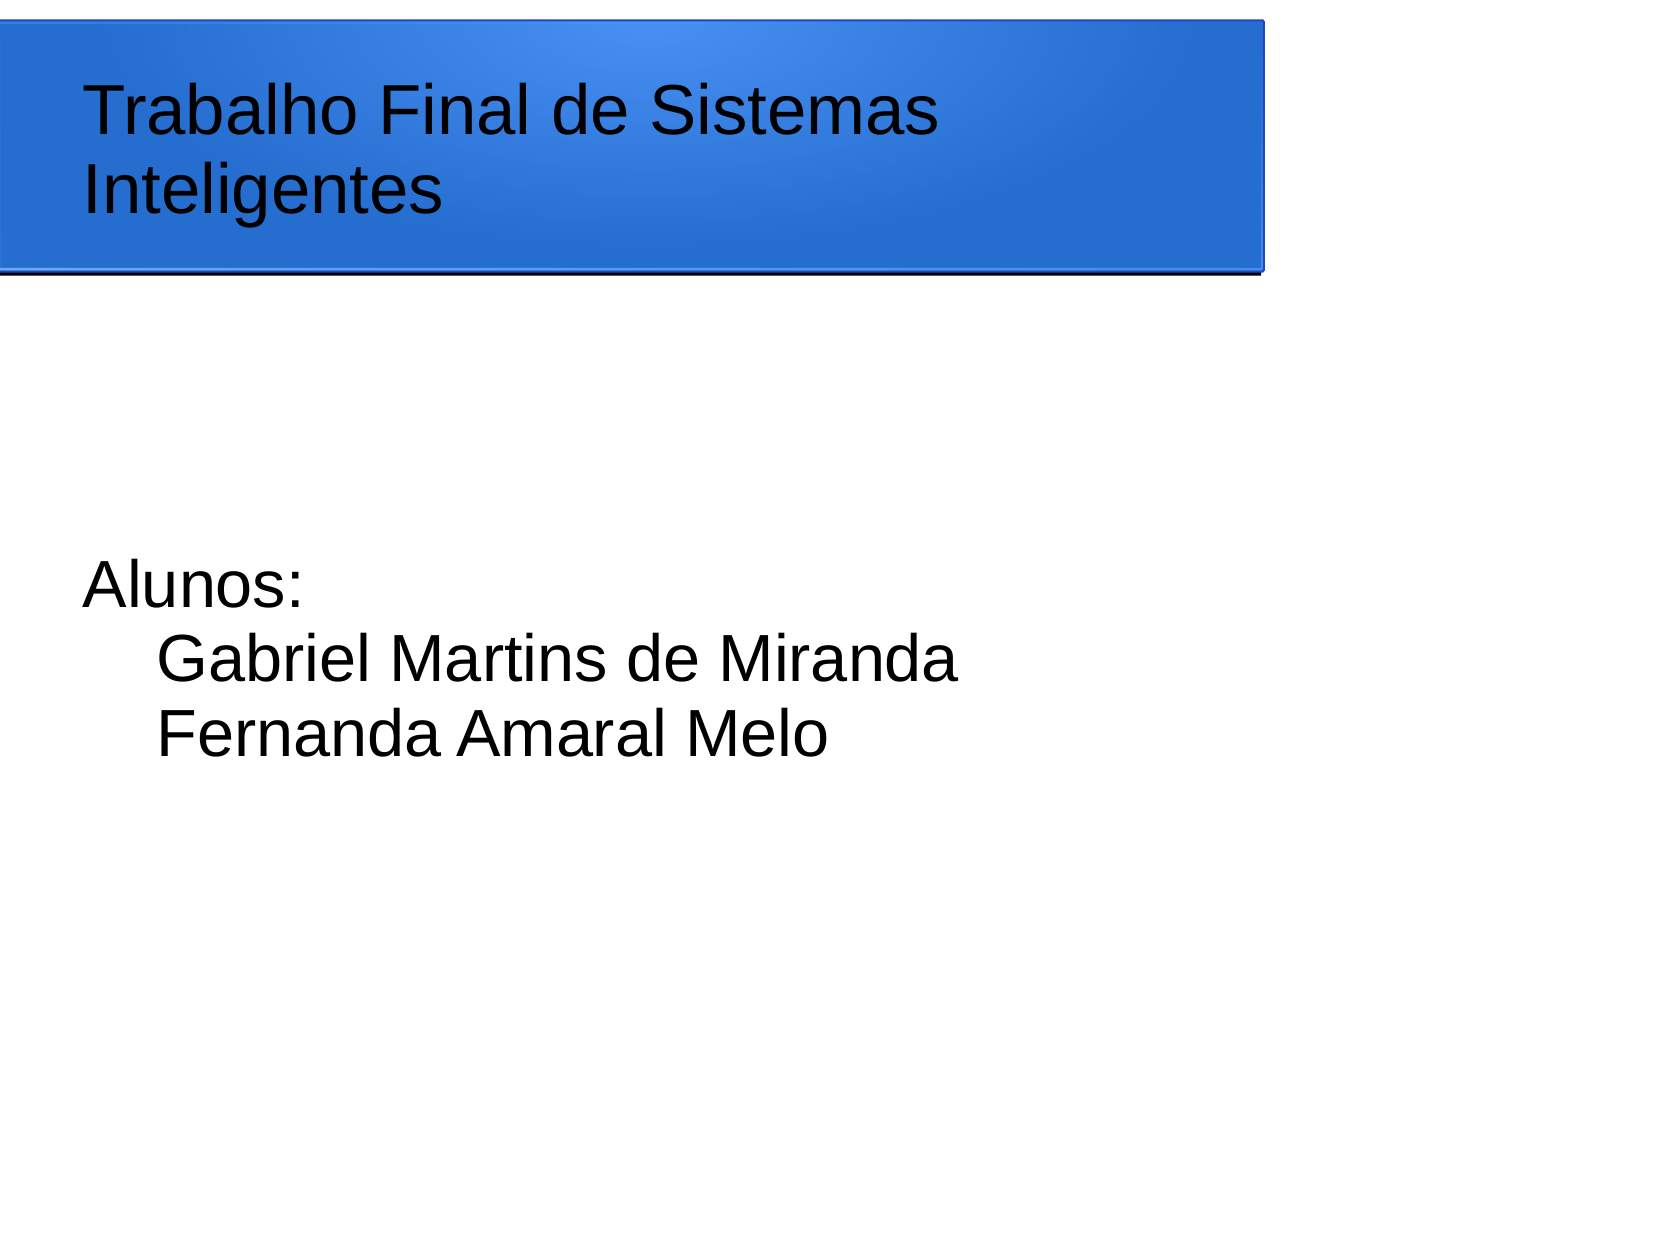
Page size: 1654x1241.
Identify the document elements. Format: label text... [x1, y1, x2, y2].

subtitle Alunos: Gabriel Martins de Miranda Fernanda Amaral Melo [82, 299, 1571, 1019]
title Trabalho Final de Sistemas Inteligentes [82, 47, 1235, 252]
